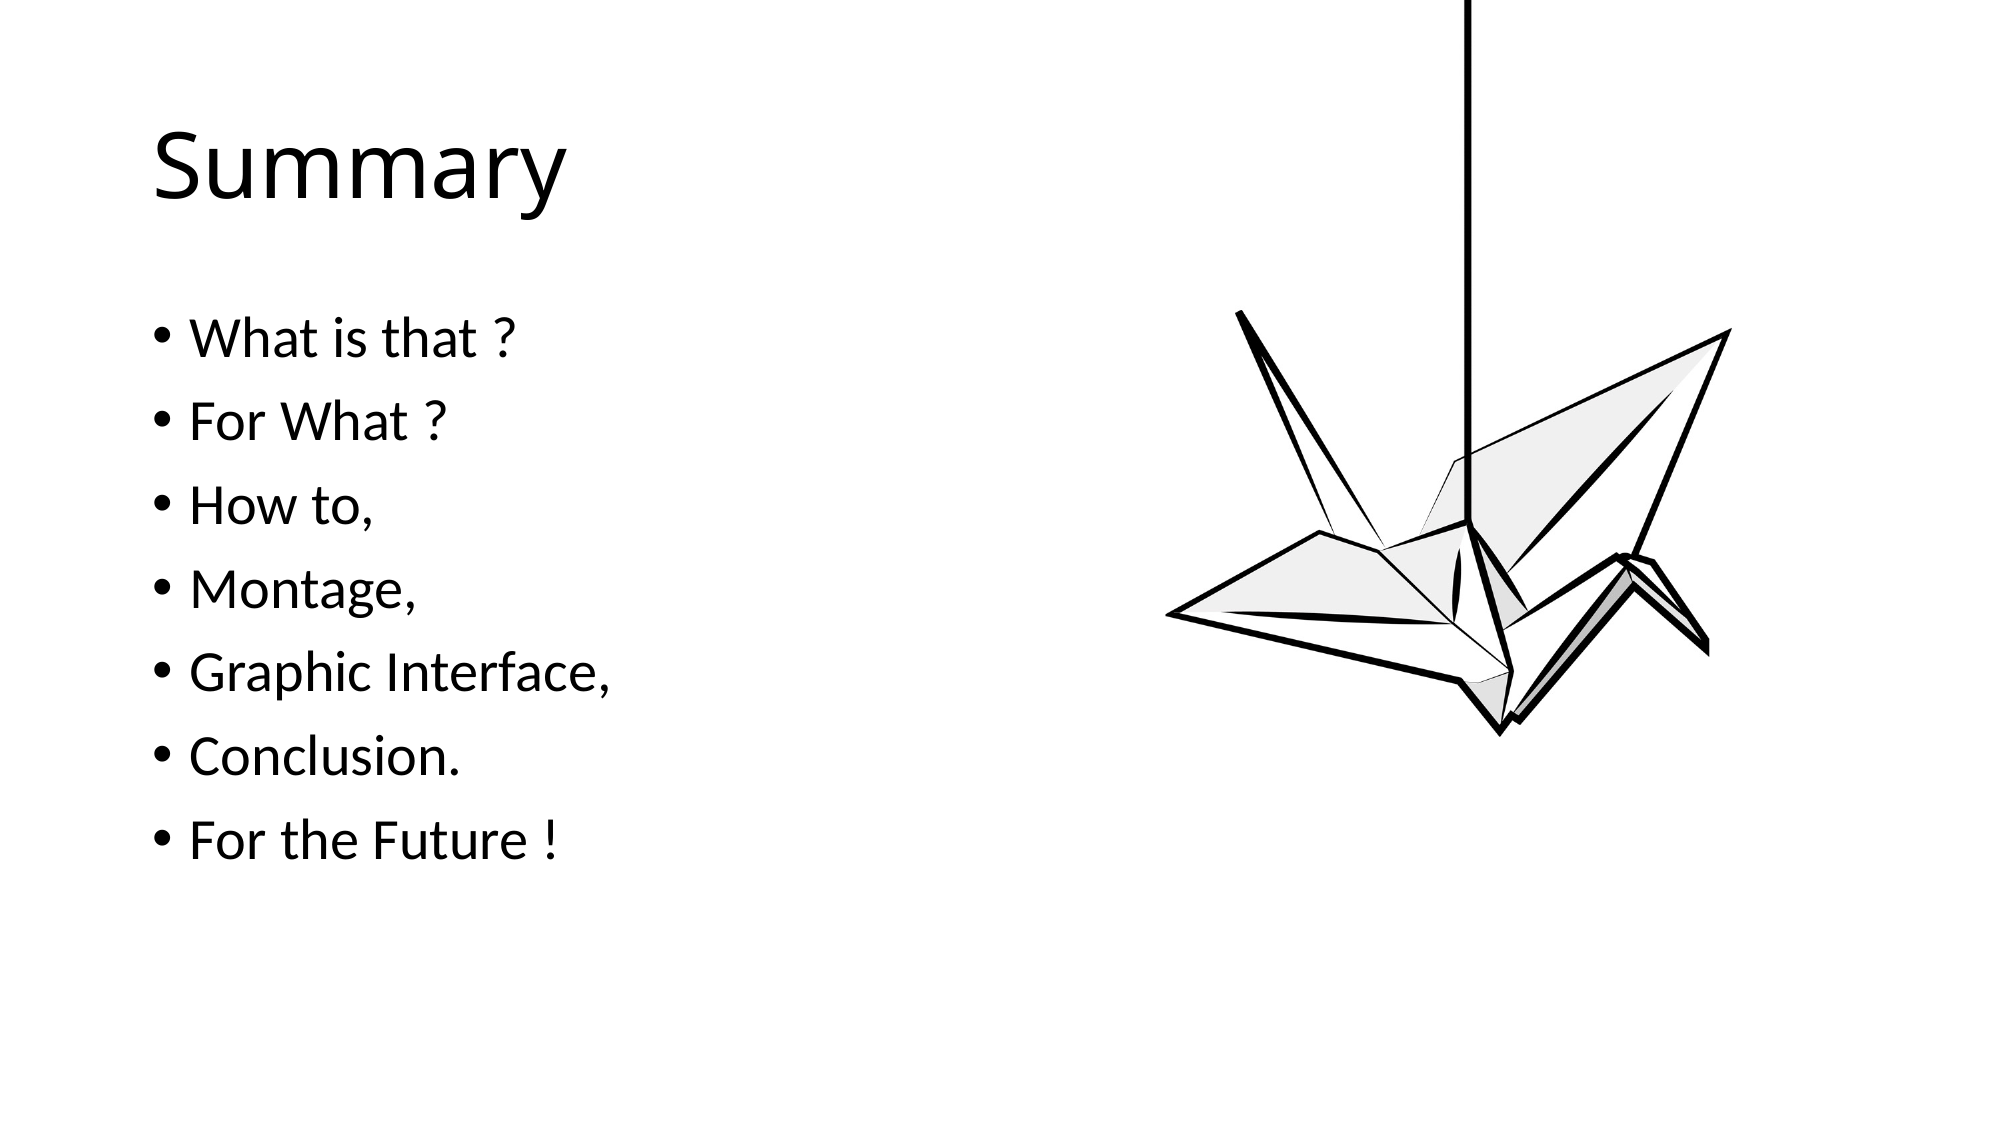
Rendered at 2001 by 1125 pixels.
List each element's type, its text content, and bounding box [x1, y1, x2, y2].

picture [1062, 0, 1863, 863]
title Summary [137, 59, 1062, 278]
list What is that ? For What ? How to, Montage, Graphic Interface, Conclusion. For the Future ! [137, 299, 1863, 1014]
